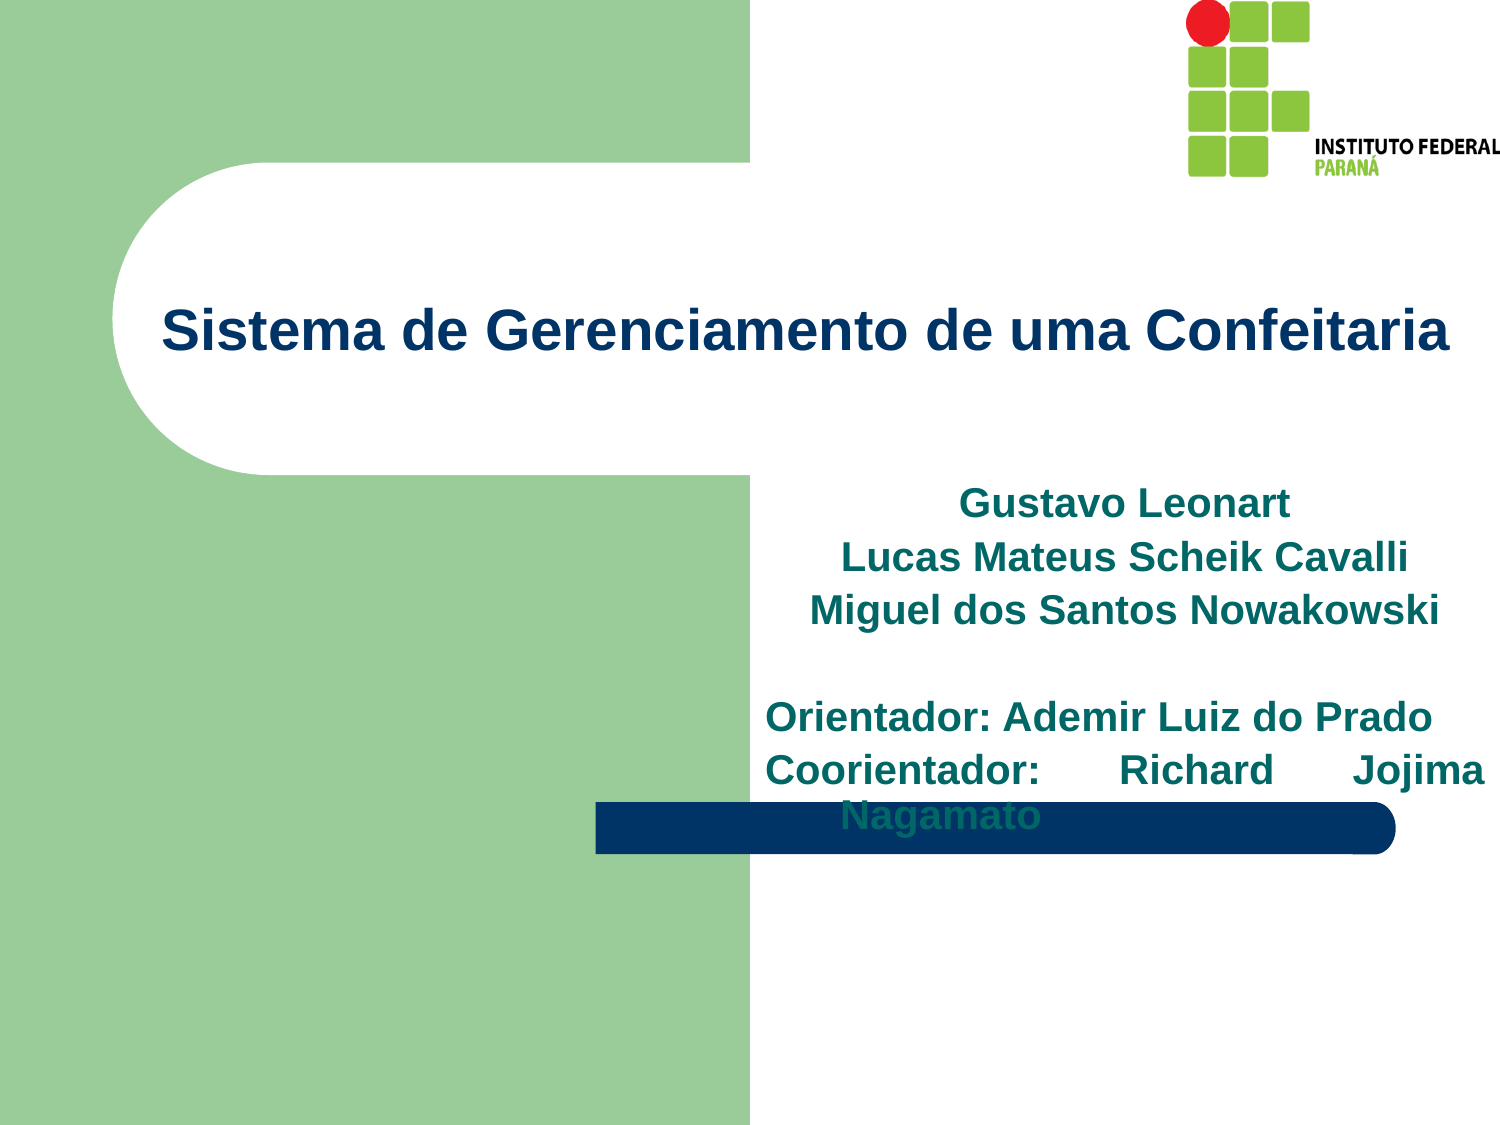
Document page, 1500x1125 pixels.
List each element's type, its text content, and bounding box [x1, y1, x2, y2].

subtitle Gustavo Leonart Lucas Mateus Scheik Cavalli Miguel dos Santos Nowakowski Orientador: Ademir Luiz do Prado Coorientador: Richard Jojima Nagamato [750, 474, 1500, 780]
picture [1186, 0, 1500, 186]
text_box Sistema de Gerenciamento de uma Confeitaria [113, 251, 1500, 412]
